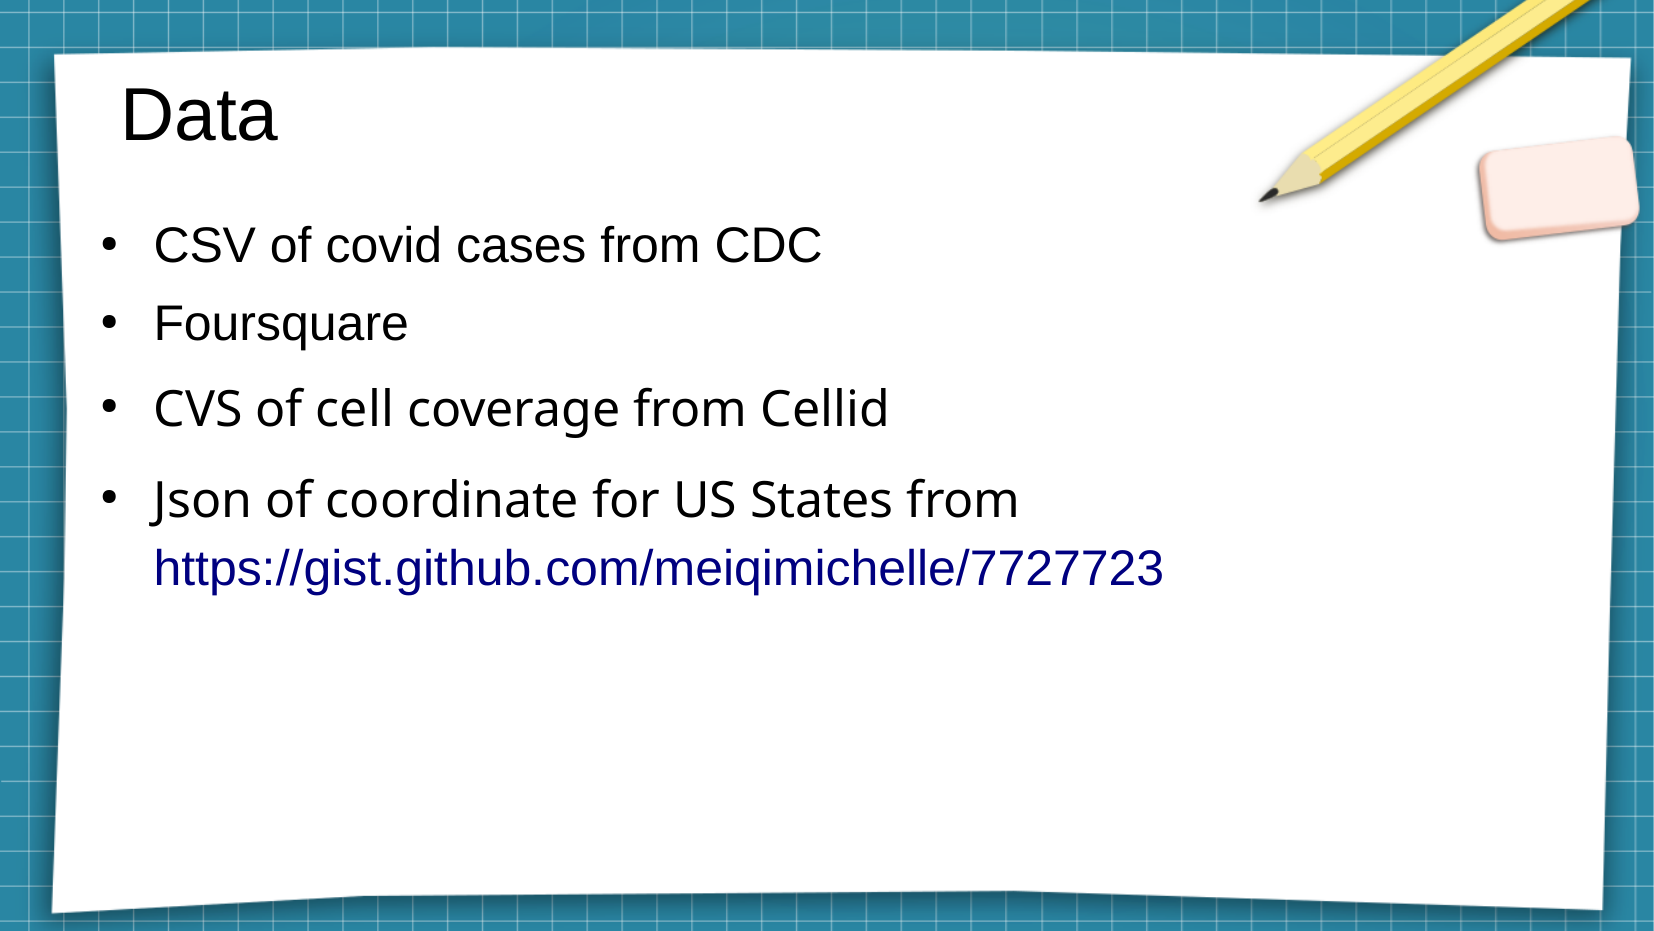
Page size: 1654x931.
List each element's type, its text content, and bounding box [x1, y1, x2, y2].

list CSV of covid cases from CDC Foursquare CVS of cell coverage from Cellid Json of coordinate for US States from https://gist.github.com/meiqimichelle/7727723 [82, 217, 1571, 758]
picture [0, 0, 1654, 931]
title Data [82, 37, 1571, 193]
